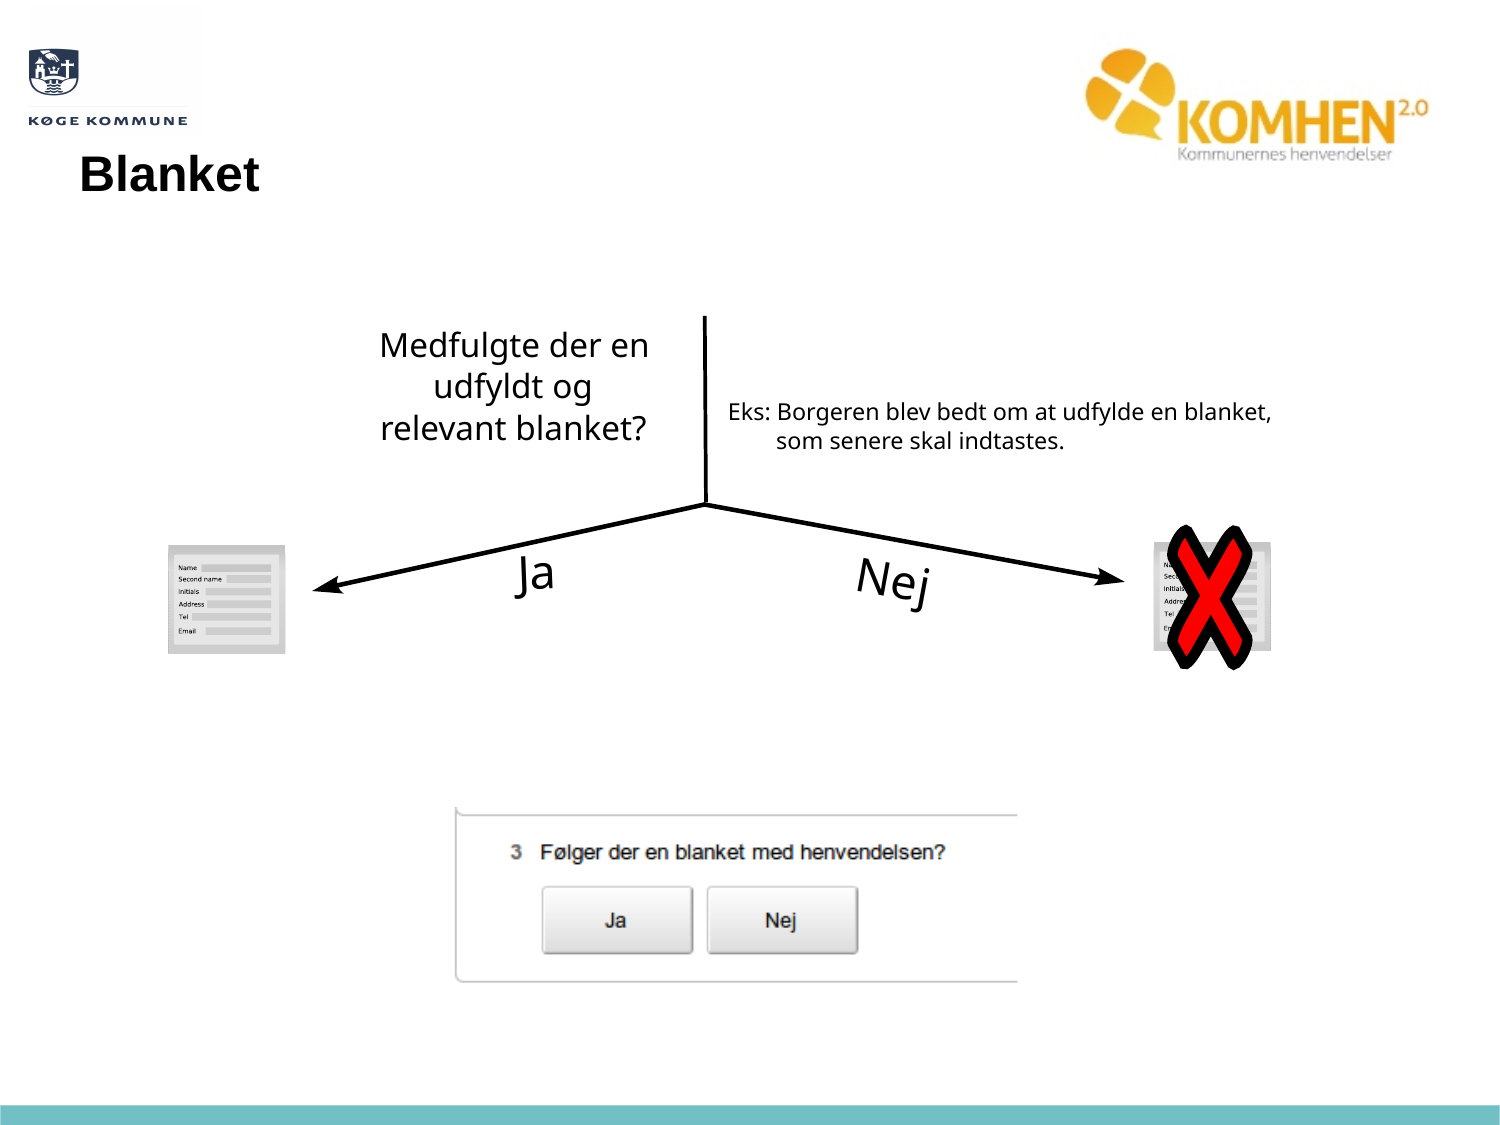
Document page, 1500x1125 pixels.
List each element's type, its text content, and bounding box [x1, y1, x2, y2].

picture [1069, 30, 1440, 186]
text_box Blanket [65, 78, 1415, 266]
picture [29, 5, 202, 136]
picture [161, 260, 1314, 984]
text_box [0, 1105, 1500, 1125]
